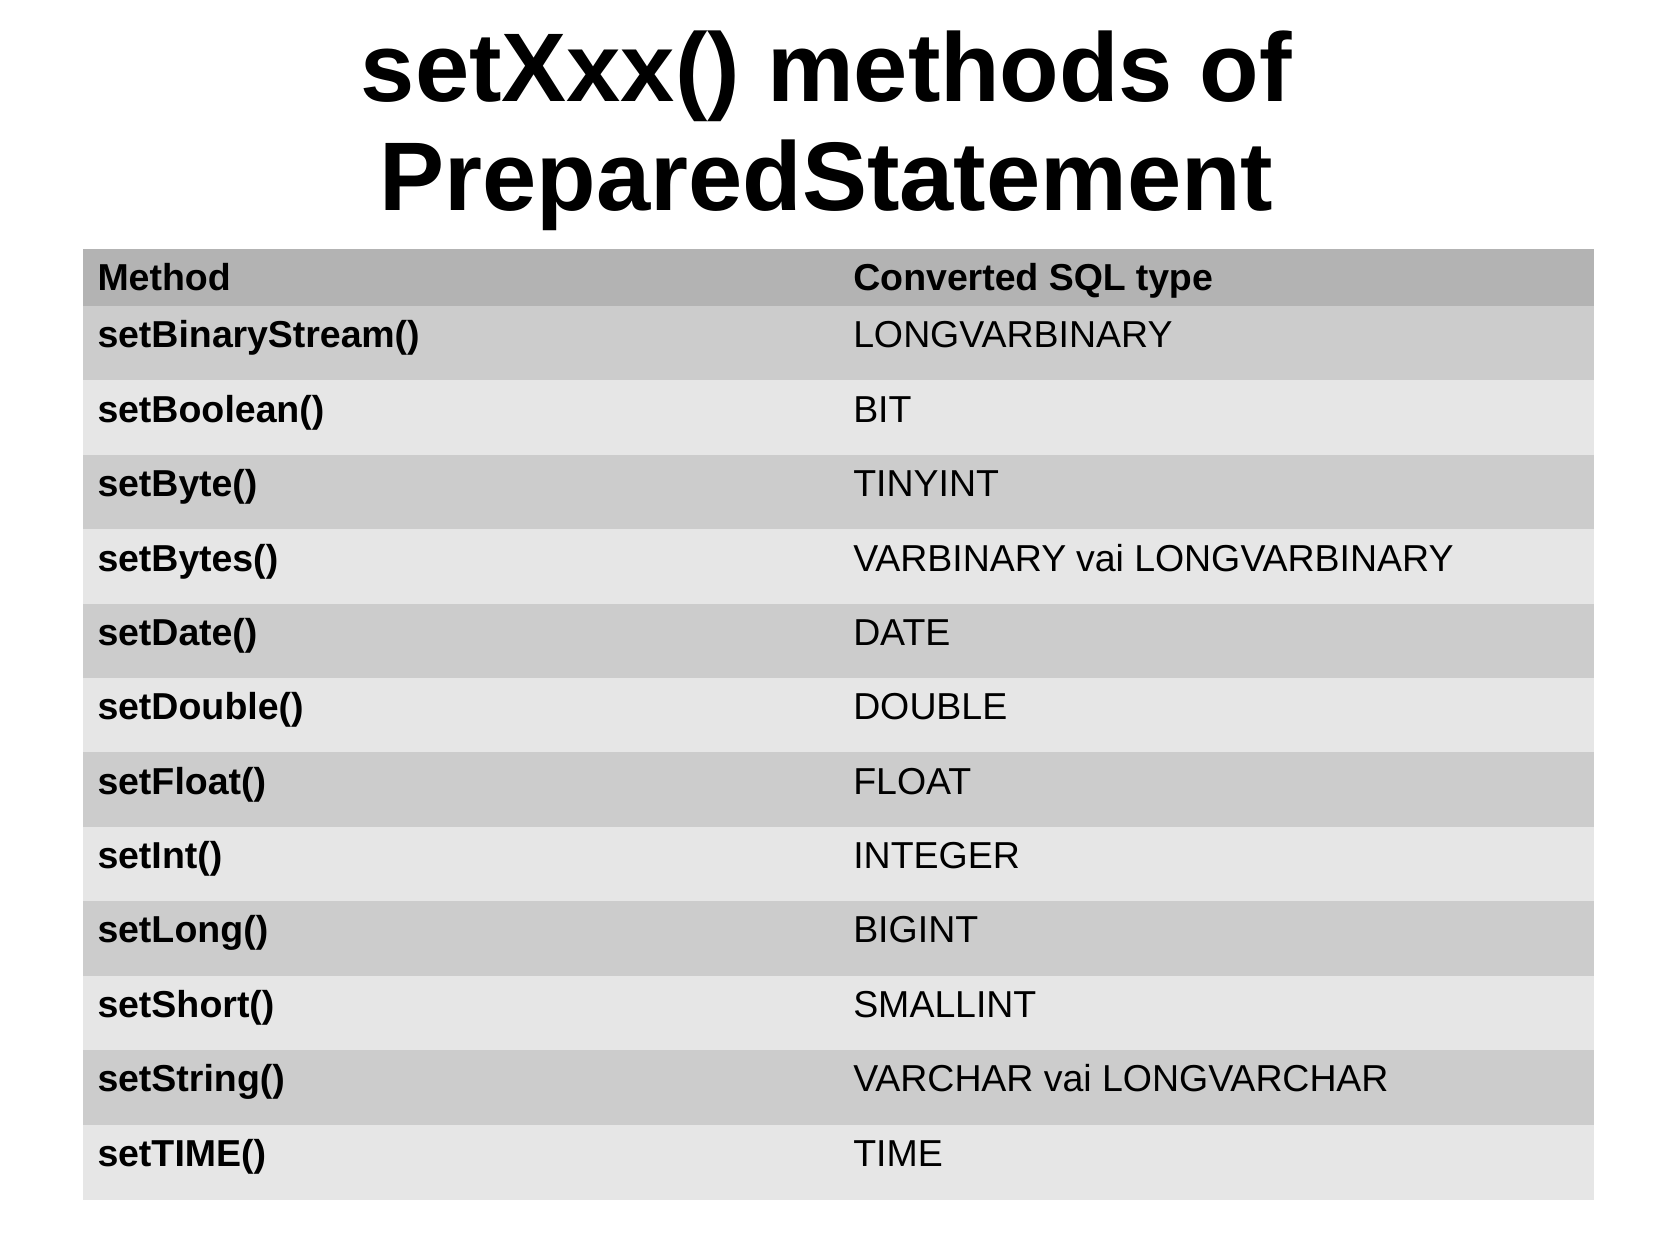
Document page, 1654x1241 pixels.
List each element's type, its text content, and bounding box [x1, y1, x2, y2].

table_cell LONGVARBINARY [839, 306, 1594, 380]
table_cell setLong() [83, 901, 839, 976]
table_cell setBinaryStream() [83, 306, 839, 380]
table_cell setDate() [83, 604, 839, 678]
table_cell INTEGER [839, 827, 1594, 901]
table_cell DATE [839, 604, 1594, 678]
table_header Method [83, 249, 839, 306]
table_cell setTIME() [83, 1125, 839, 1200]
title setXxx() methods of PreparedStatement [82, 12, 1571, 232]
table_cell VARBINARY vai LONGVARBINARY [839, 529, 1594, 604]
table_cell setFloat() [83, 752, 839, 827]
table_cell DOUBLE [839, 678, 1594, 752]
table_cell BIGINT [839, 901, 1594, 976]
table_cell setShort() [83, 976, 839, 1050]
table_header Converted SQL type [839, 249, 1594, 306]
table_cell TINYINT [839, 455, 1594, 529]
table_cell setInt() [83, 827, 839, 901]
table_cell FLOAT [839, 752, 1594, 827]
table_cell setString() [83, 1050, 839, 1125]
table_cell setDouble() [83, 678, 839, 752]
table_cell VARCHAR vai LONGVARCHAR [839, 1050, 1594, 1125]
table_cell SMALLINT [839, 976, 1594, 1050]
table_cell TIME [839, 1125, 1594, 1200]
table_cell BIT [839, 380, 1594, 455]
table_cell setBytes() [83, 529, 839, 604]
table_cell setByte() [83, 455, 839, 529]
table_cell setBoolean() [83, 380, 839, 455]
